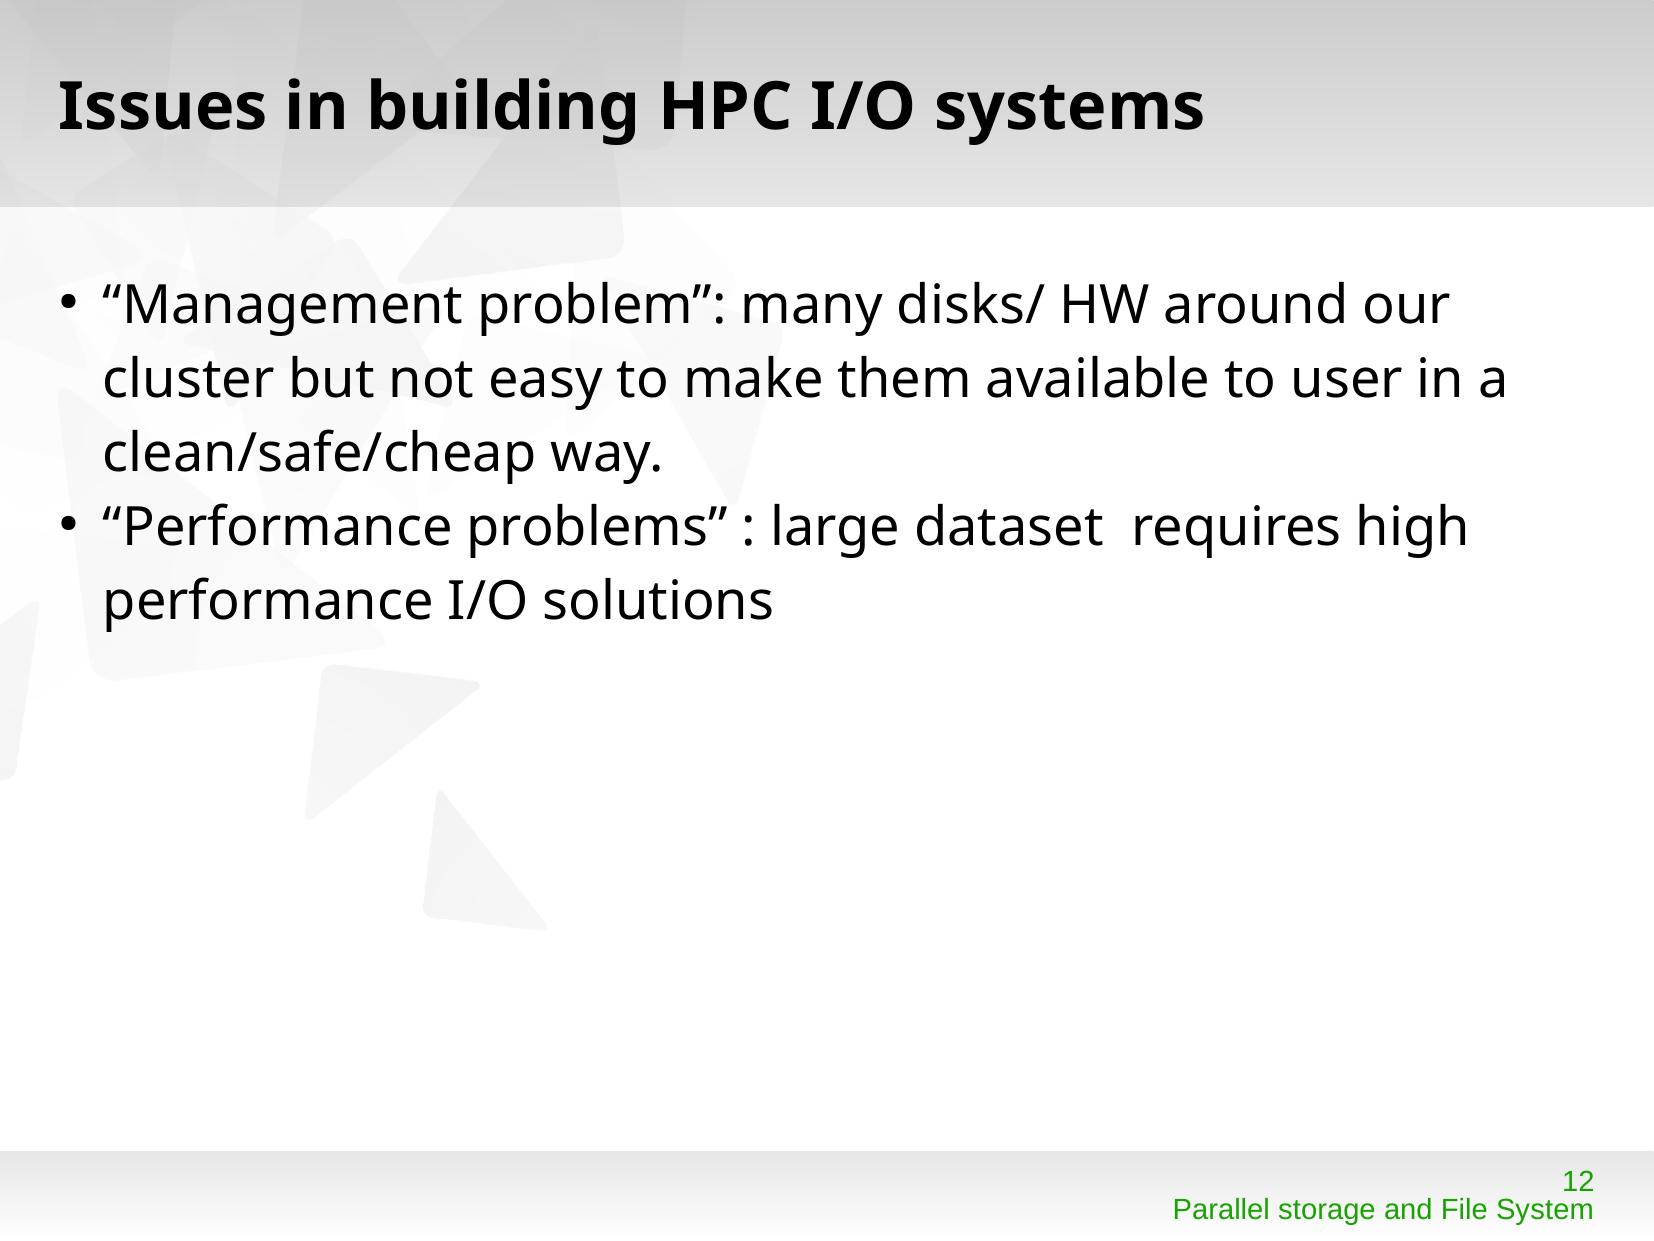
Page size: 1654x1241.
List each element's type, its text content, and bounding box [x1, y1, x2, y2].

title Issues in building HPC I/O systems [59, 29, 1595, 178]
list “Management problem”: many disks/ HW around our cluster but not easy to make them available to user in a clean/safe/cheap way. “Performance problems” : large dataset requires high performance I/O solutions [59, 265, 1595, 986]
picture [0, 0, 783, 931]
